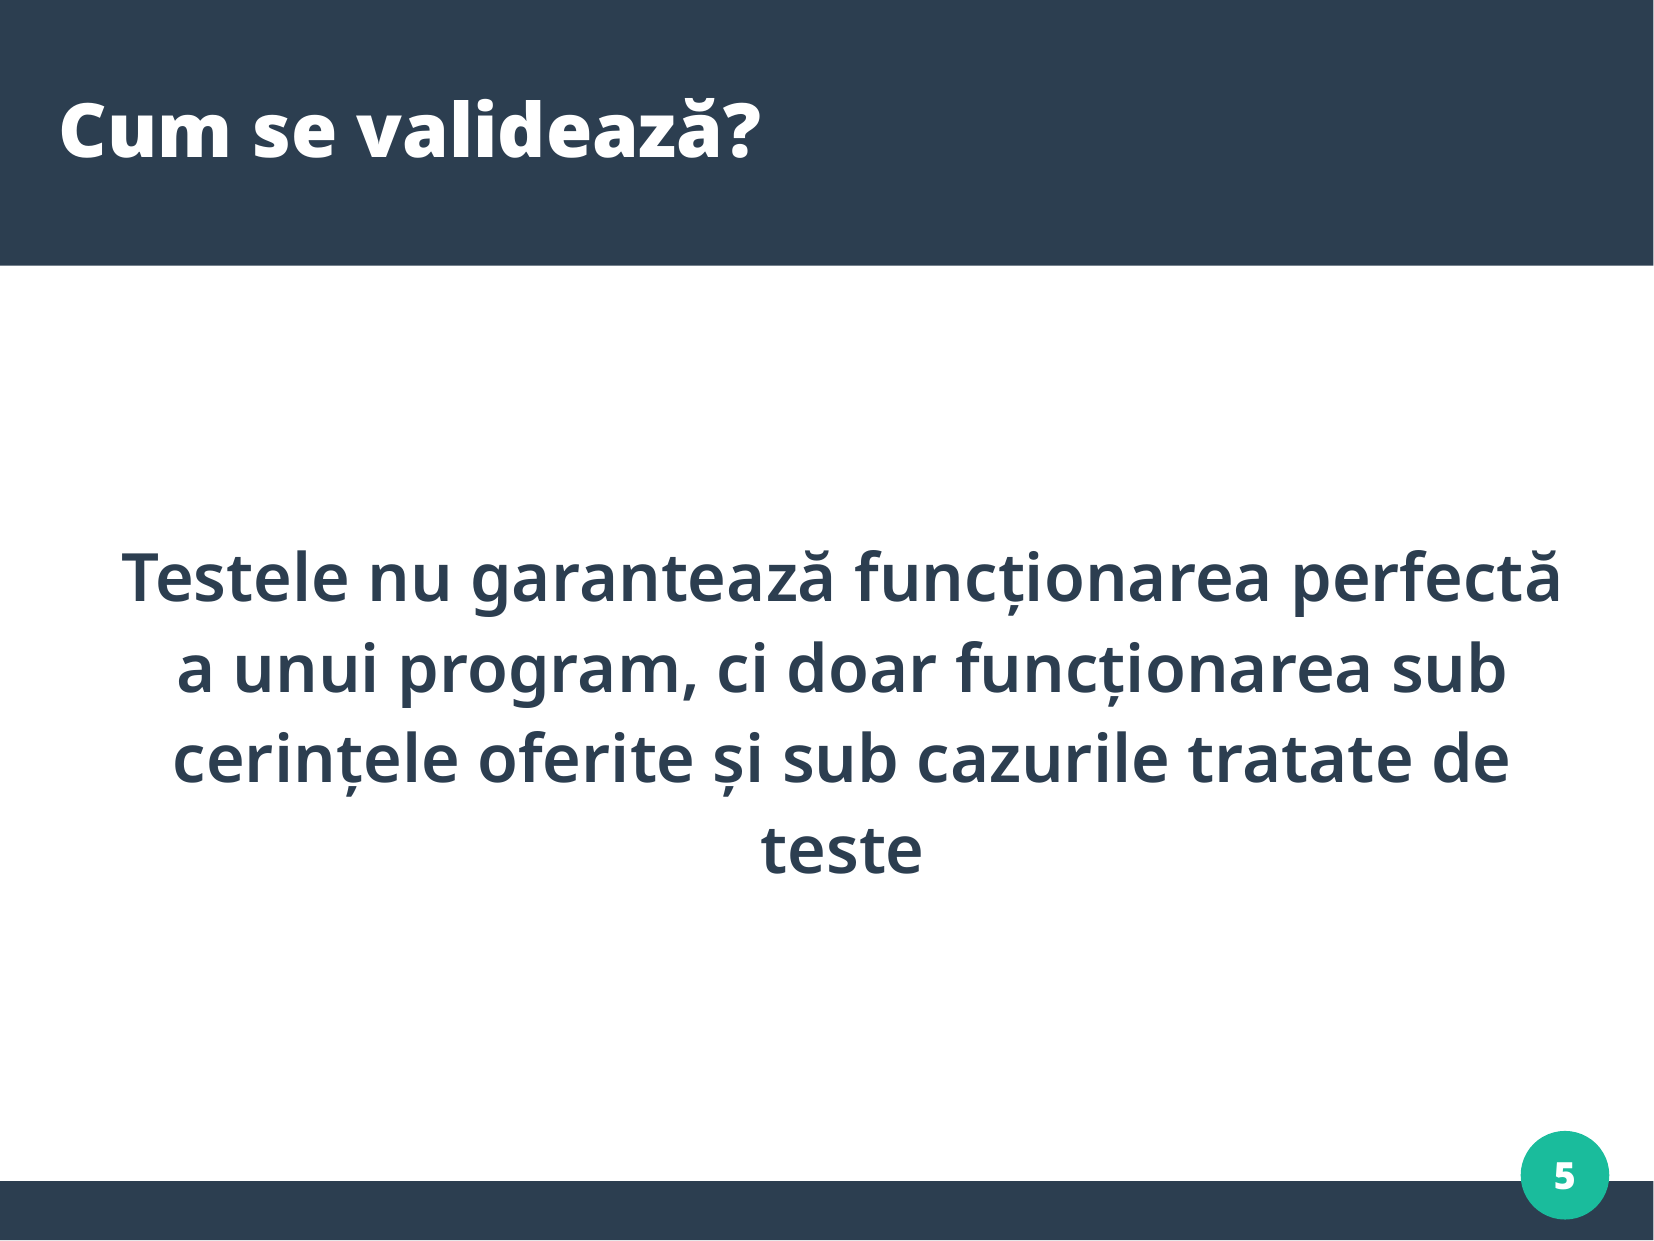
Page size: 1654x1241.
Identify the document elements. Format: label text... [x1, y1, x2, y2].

title Cum se validează? [59, 49, 1595, 207]
list Testele nu garantează funcționarea perfectă a unui program, ci doar funcționarea sub cerințele oferite și sub cazurile tratate de teste [39, 298, 1576, 1126]
